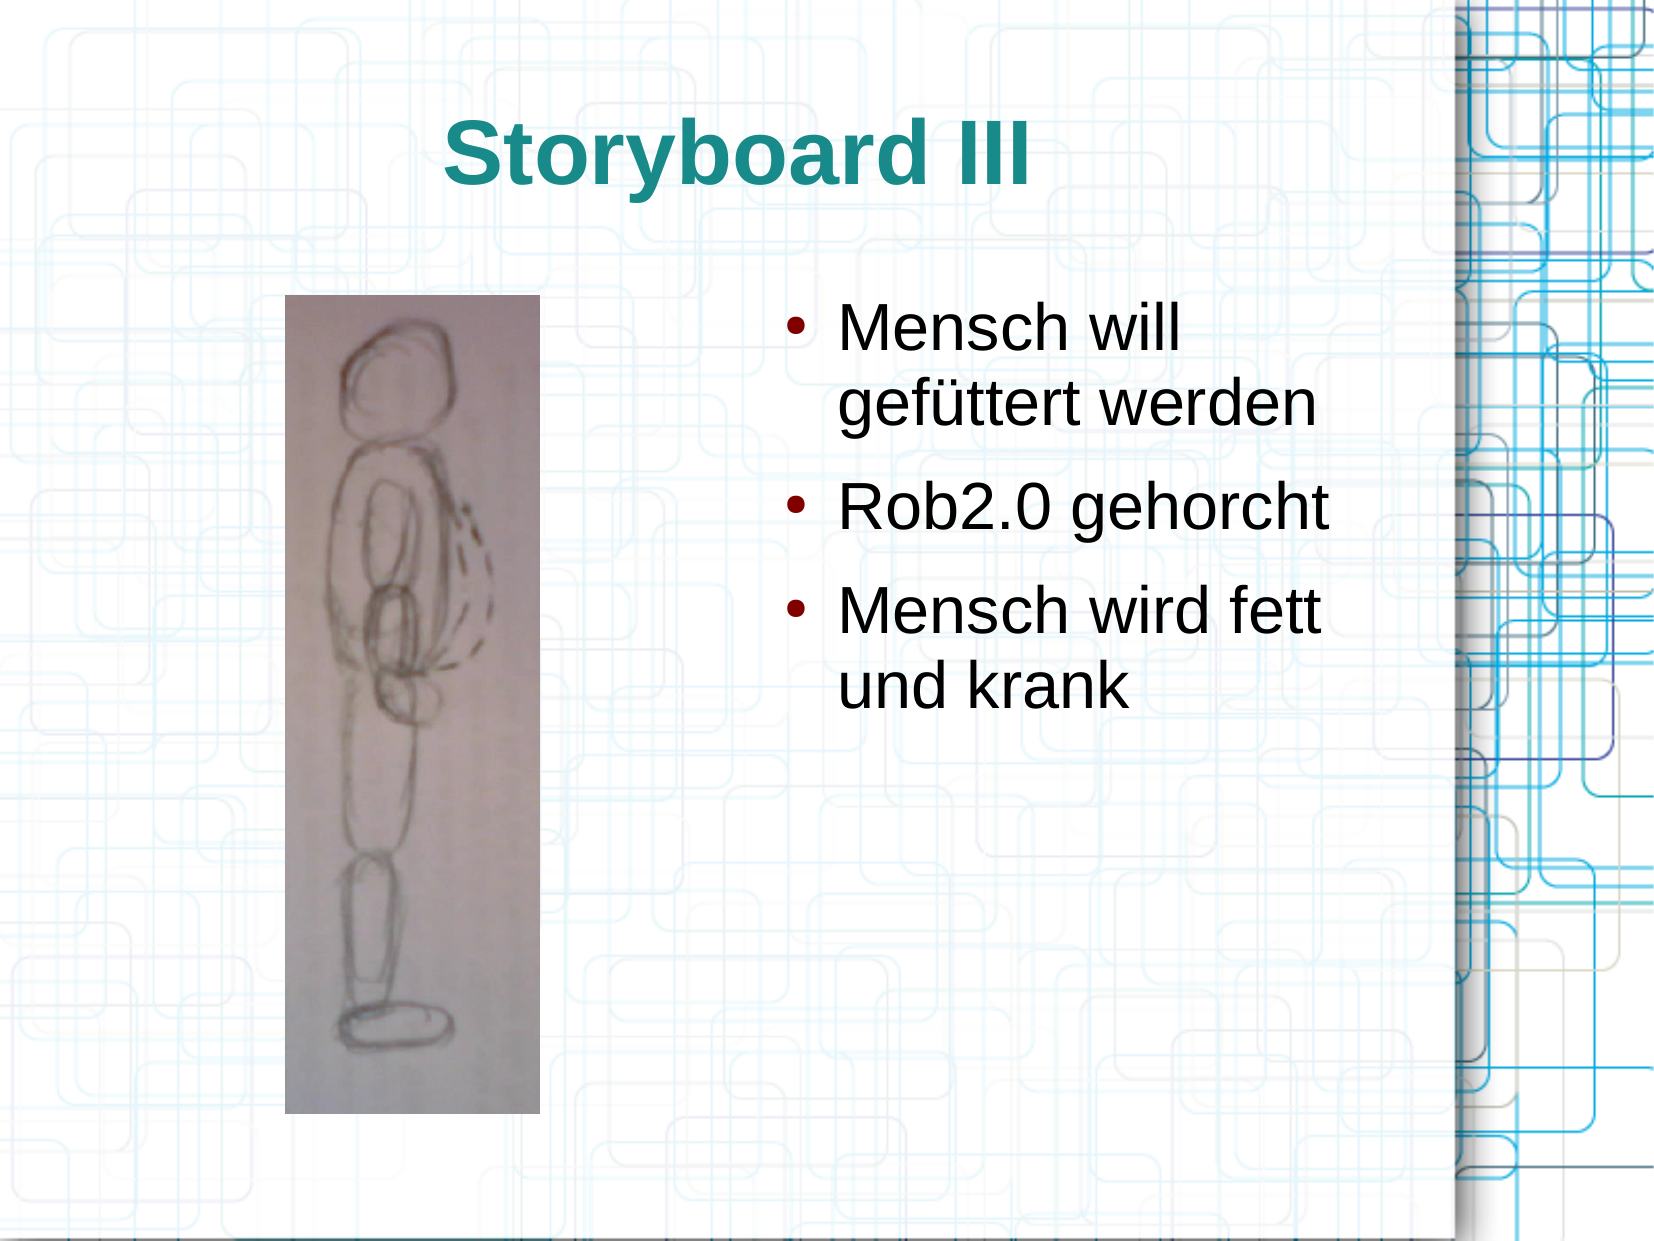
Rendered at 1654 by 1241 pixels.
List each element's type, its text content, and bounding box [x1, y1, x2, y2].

list Mensch will gefüttert werden Rob2.0 gehorcht Mensch wird fett und krank [766, 290, 1418, 1109]
picture [0, 0, 1654, 1241]
title Storyboard III [59, 49, 1418, 257]
